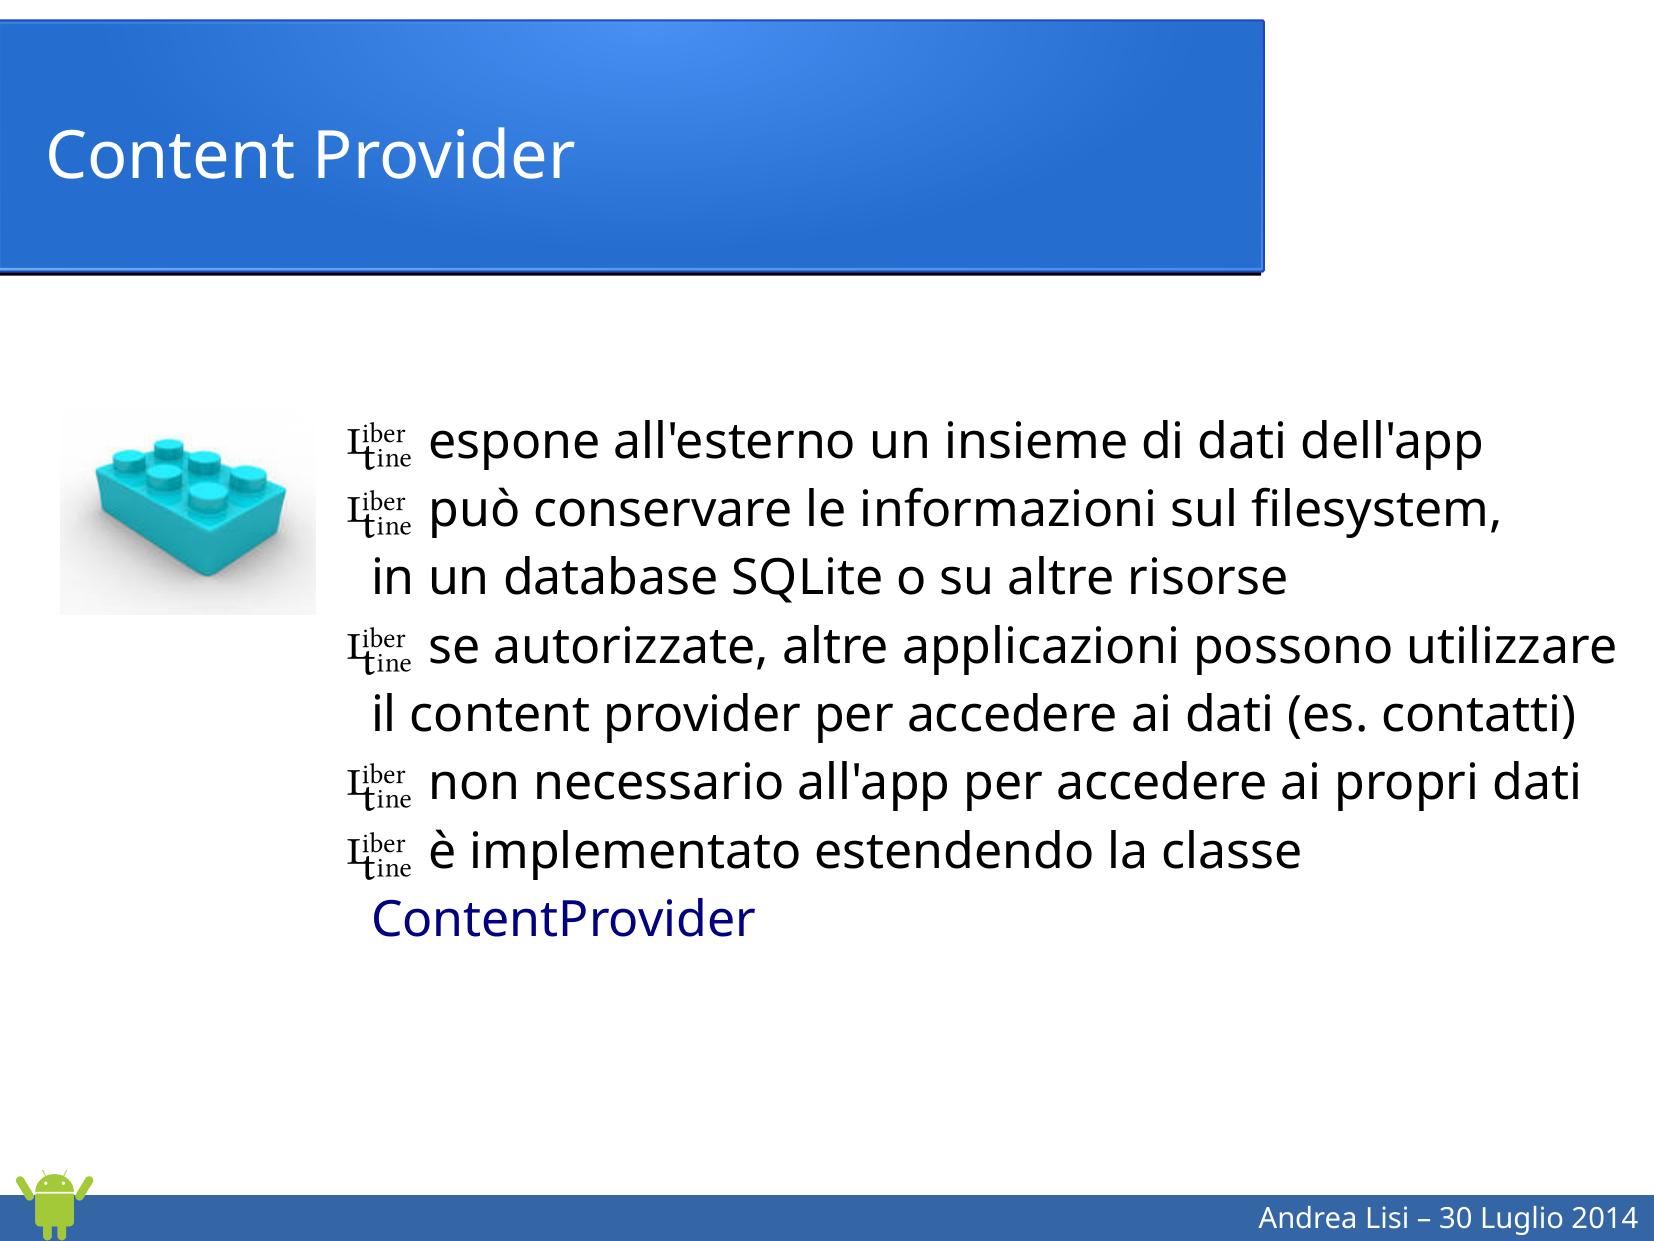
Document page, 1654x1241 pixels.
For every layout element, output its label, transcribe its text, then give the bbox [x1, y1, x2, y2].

picture [9, 1167, 100, 1241]
picture [60, 410, 316, 616]
title Content Provider [45, 49, 1250, 257]
text_box Andrea Lisi – 30 Luglio 2014 [100, 1195, 1654, 1241]
text_box  espone all'esterno un insieme di dati dell'app  può conservare le informazioni sul filesystem, in un database SQLite o su altre risorse  se autorizzate, altre applicazioni possono utilizzare il content provider per accedere ai dati (es. contatti)  non necessario all'app per accedere ai propri dati  è implementato estendendo la classe ContentProvider [345, 405, 1621, 1156]
